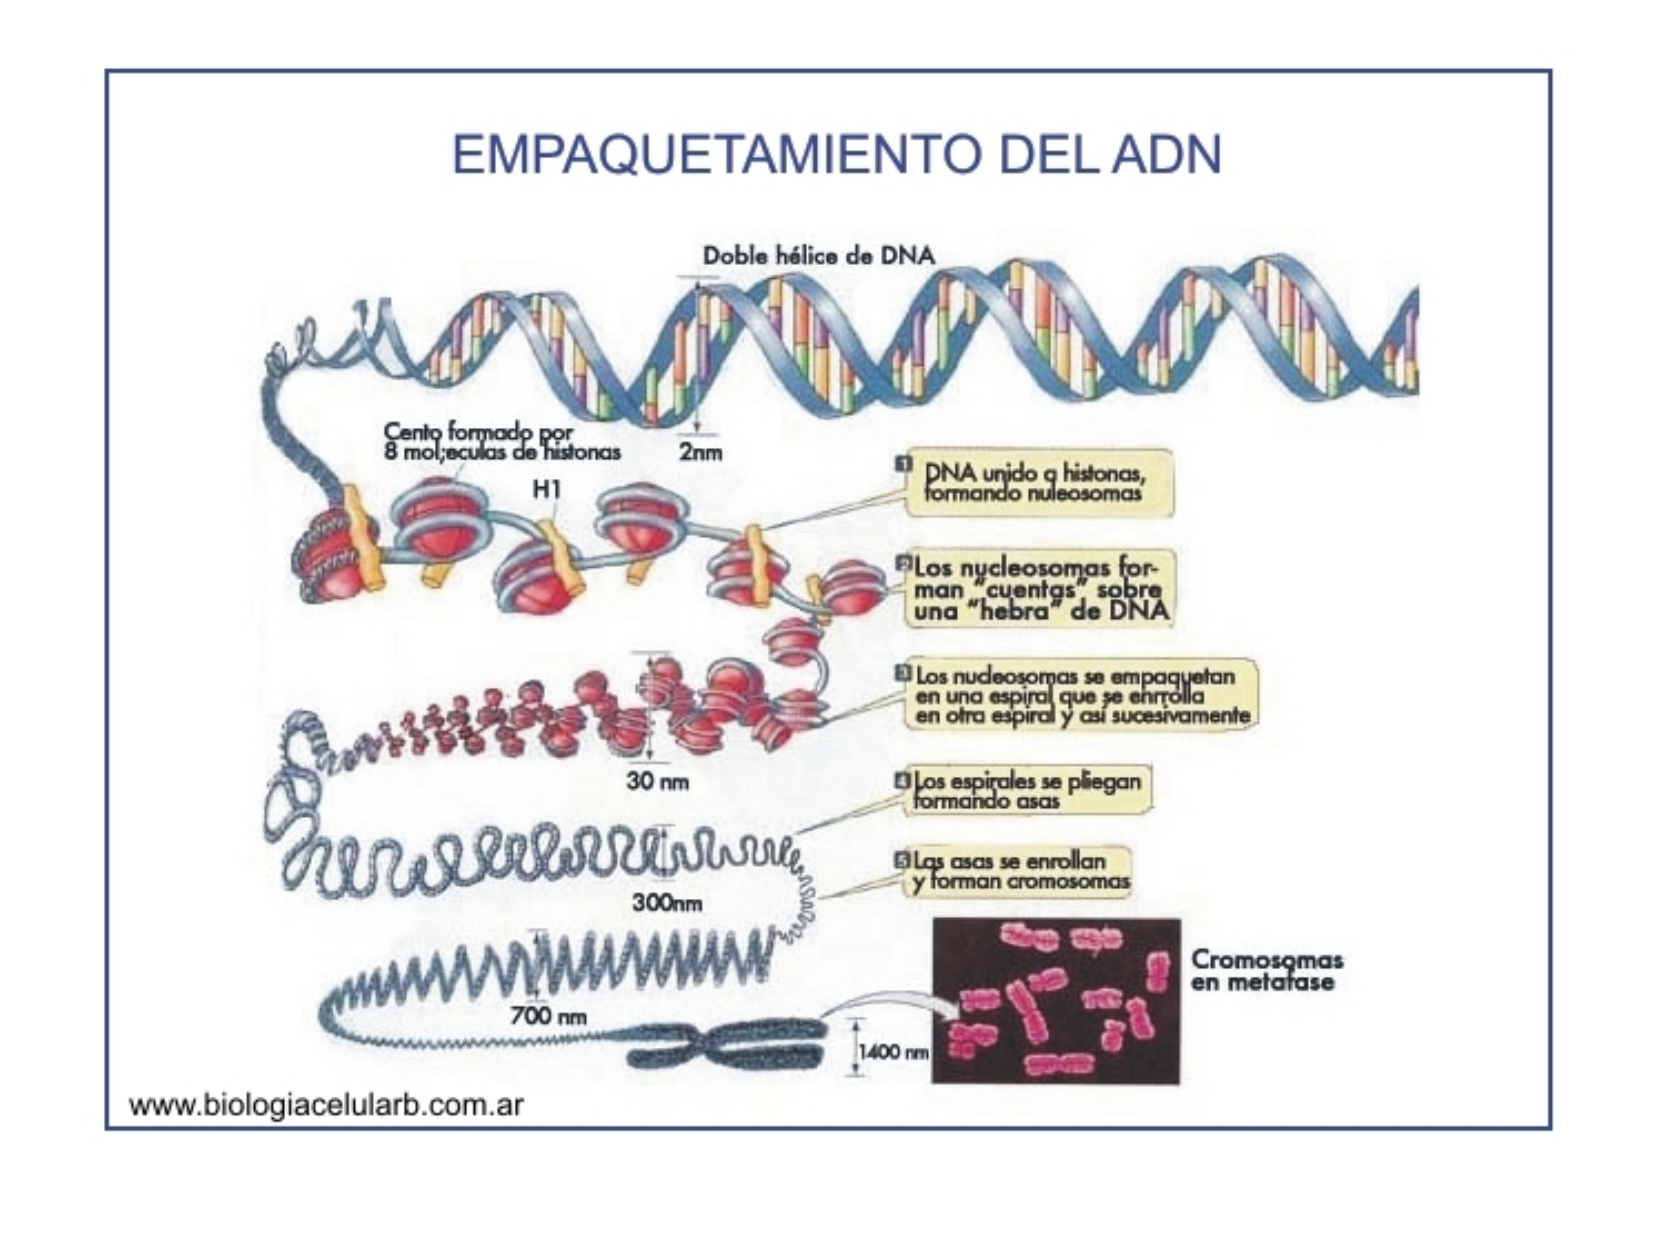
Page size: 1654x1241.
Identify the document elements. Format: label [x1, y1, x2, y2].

picture [83, 47, 1571, 1158]
